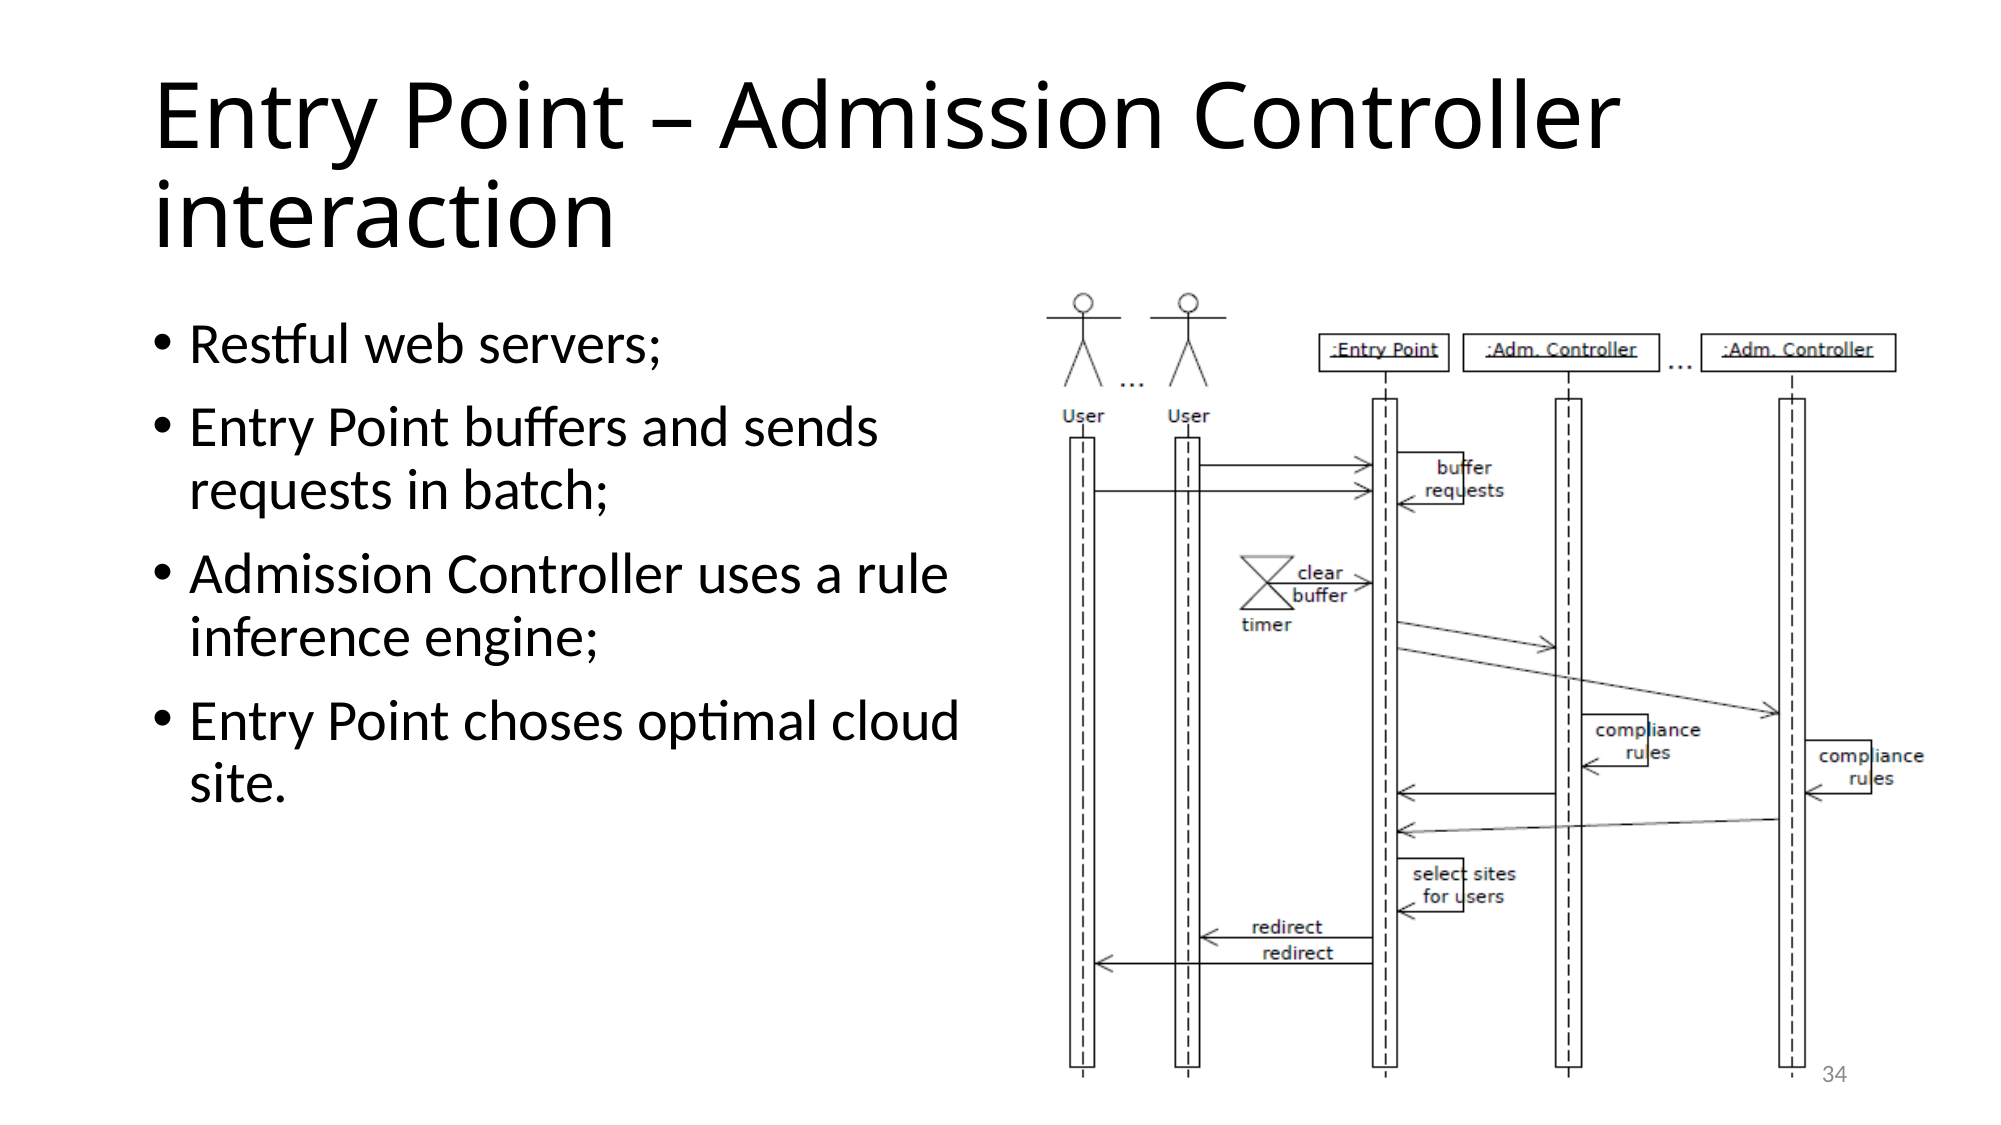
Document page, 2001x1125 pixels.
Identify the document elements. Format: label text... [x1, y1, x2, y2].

slide_number <number> [1412, 1042, 1863, 1103]
picture [1021, 277, 1947, 1086]
text_box Restful web servers; Entry Point buffers and sends requests in batch; Admission Controller uses a rule inference engine; Entry Point choses optimal cloud site. [137, 305, 995, 1020]
title Entry Point – Admission Controller interaction [137, 59, 1863, 278]
